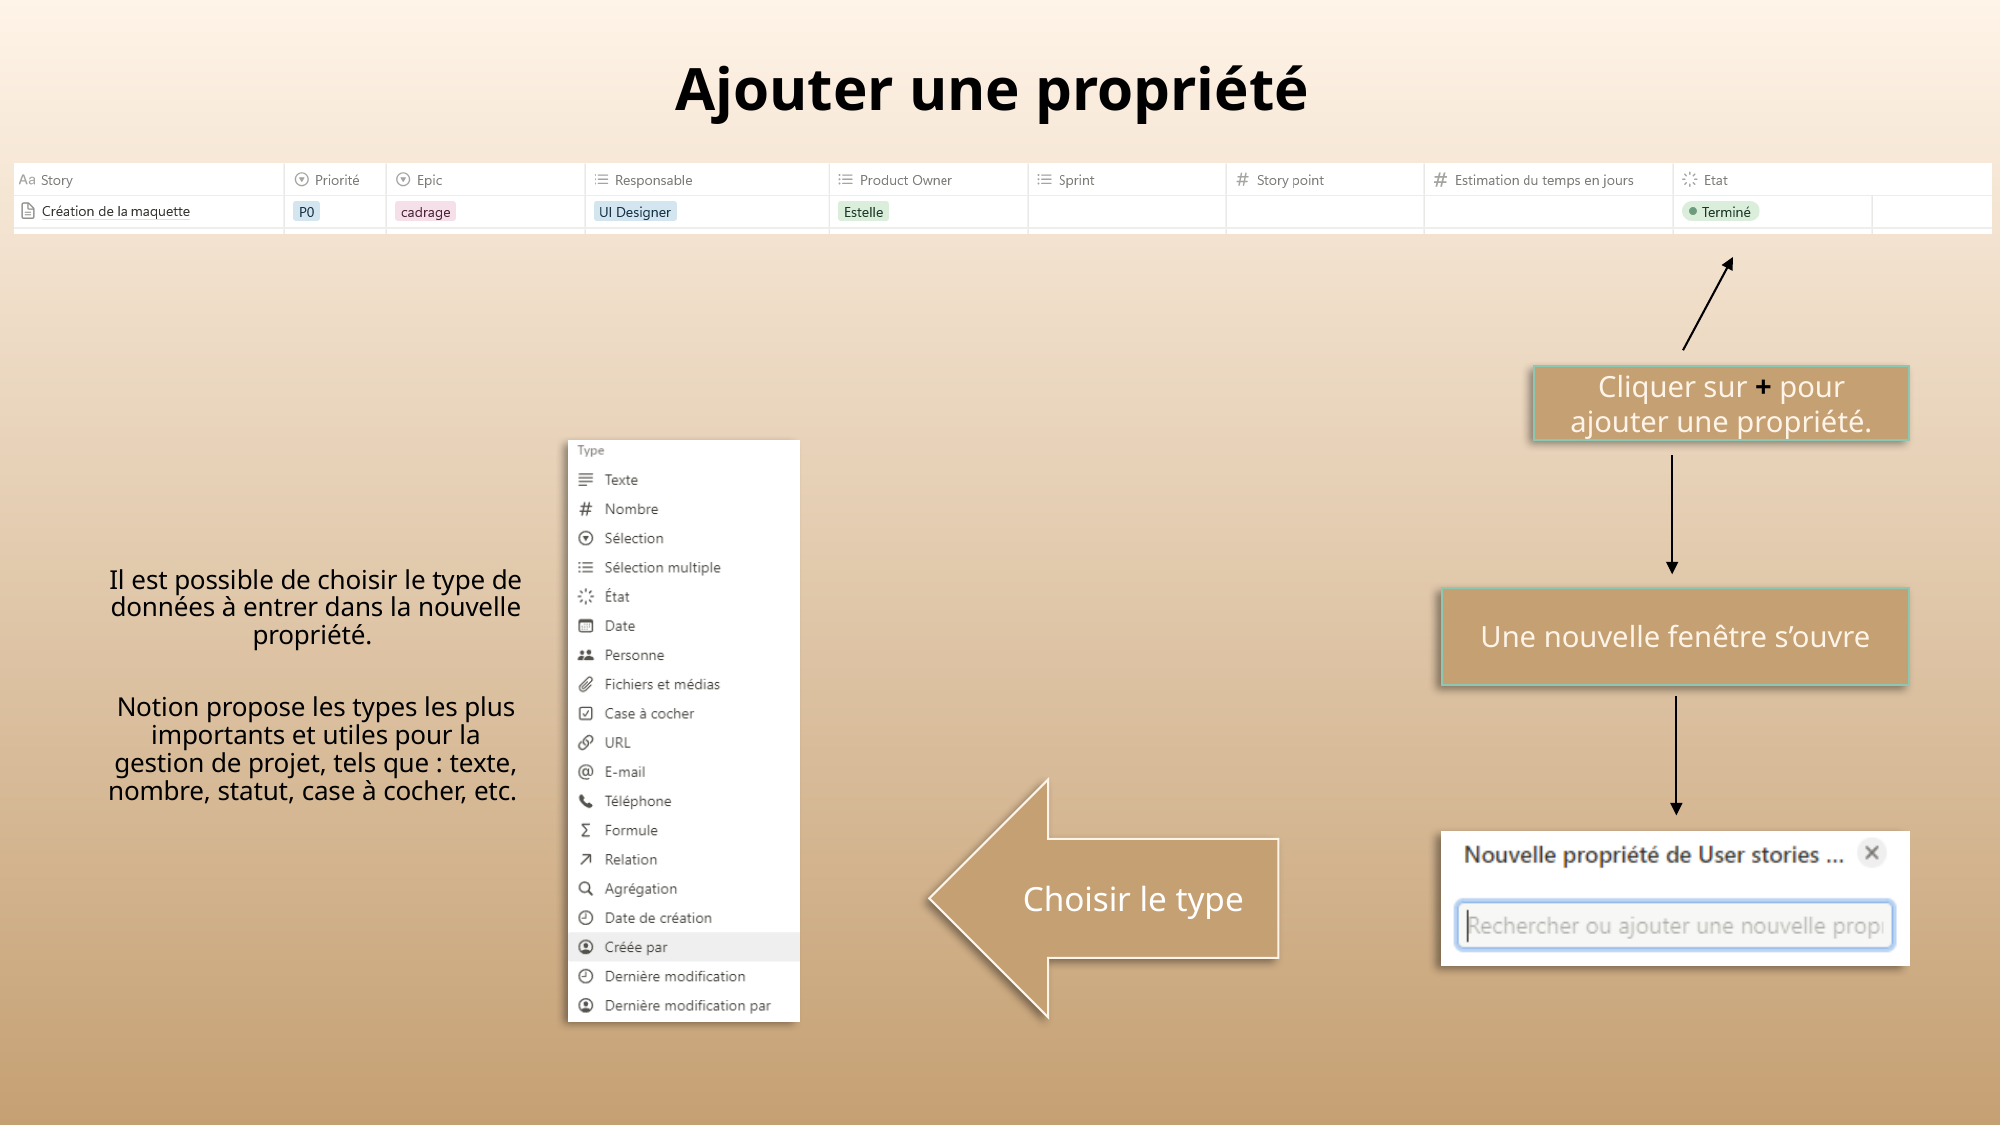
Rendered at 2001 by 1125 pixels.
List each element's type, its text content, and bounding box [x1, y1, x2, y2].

text_box Cliquer sur + pour ajouter une propriété. [1533, 365, 1910, 441]
text_box Choisir le type [929, 779, 1279, 1018]
picture [1441, 831, 1910, 966]
title Ajouter une propriété [249, 25, 1750, 131]
picture [568, 440, 800, 1022]
text_box Une nouvelle fenêtre s’ouvre [1441, 587, 1910, 685]
picture [14, 163, 1992, 234]
subtitle Il est possible de choisir le type de données à entrer dans la nouvelle propriété. Notion propose les types les plus importants et utiles pour la gestion de projet, tels que : texte, nombre, statut, case à cocher, etc. [90, 559, 542, 834]
